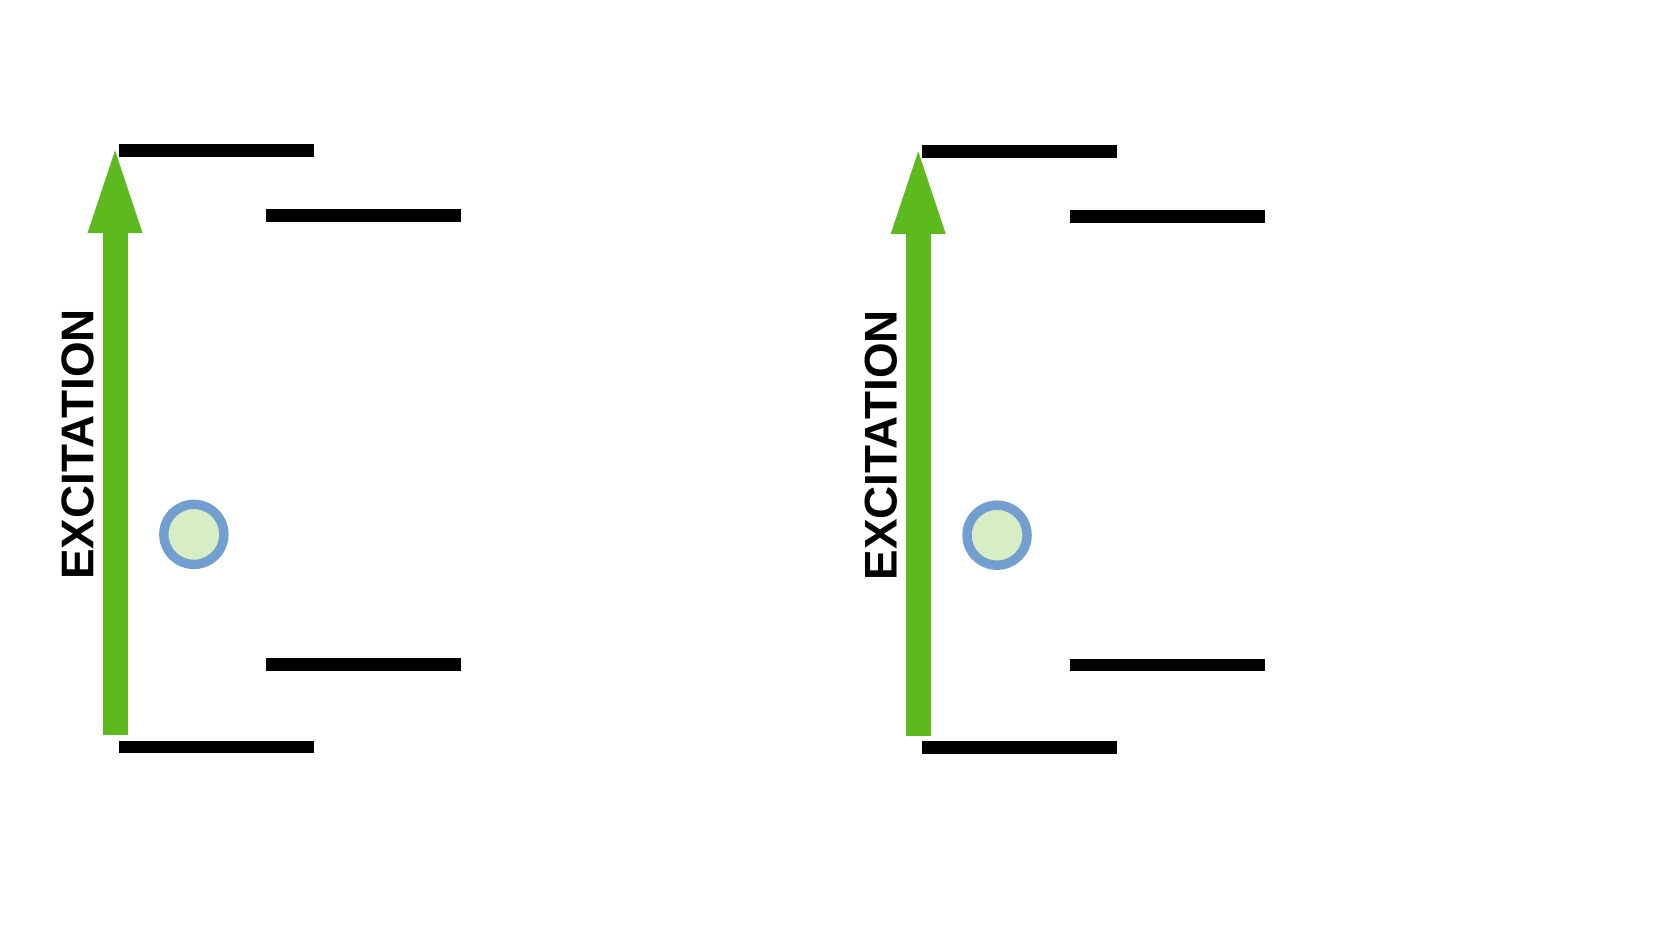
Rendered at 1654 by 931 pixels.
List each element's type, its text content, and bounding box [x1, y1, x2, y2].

text_box EXCITATION [44, 189, 111, 700]
text_box [967, 505, 1028, 566]
text_box [163, 504, 224, 565]
text_box EXCITATION [847, 190, 914, 701]
